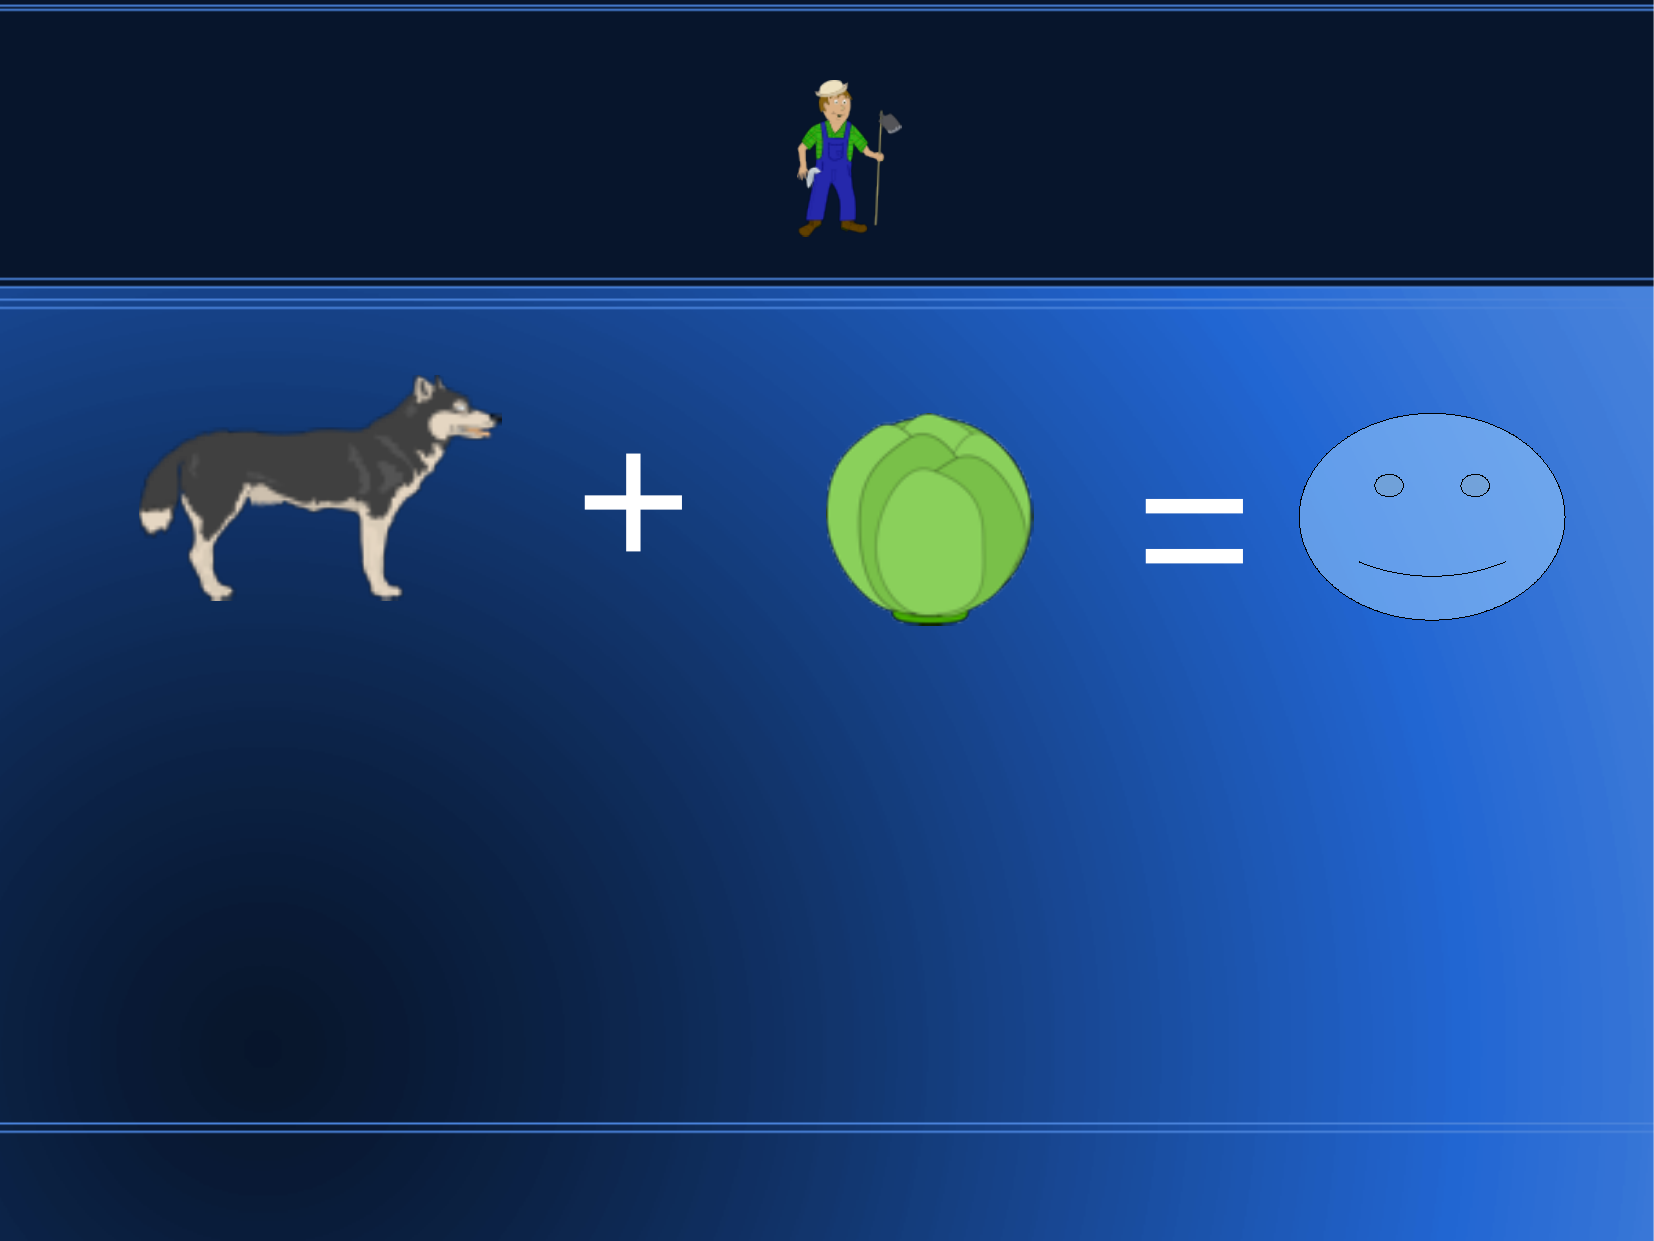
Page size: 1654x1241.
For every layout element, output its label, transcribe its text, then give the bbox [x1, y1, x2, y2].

text_box [1299, 413, 1566, 621]
text_box = [1122, 411, 1359, 650]
text_box + [561, 383, 798, 622]
picture [0, 0, 1654, 1241]
